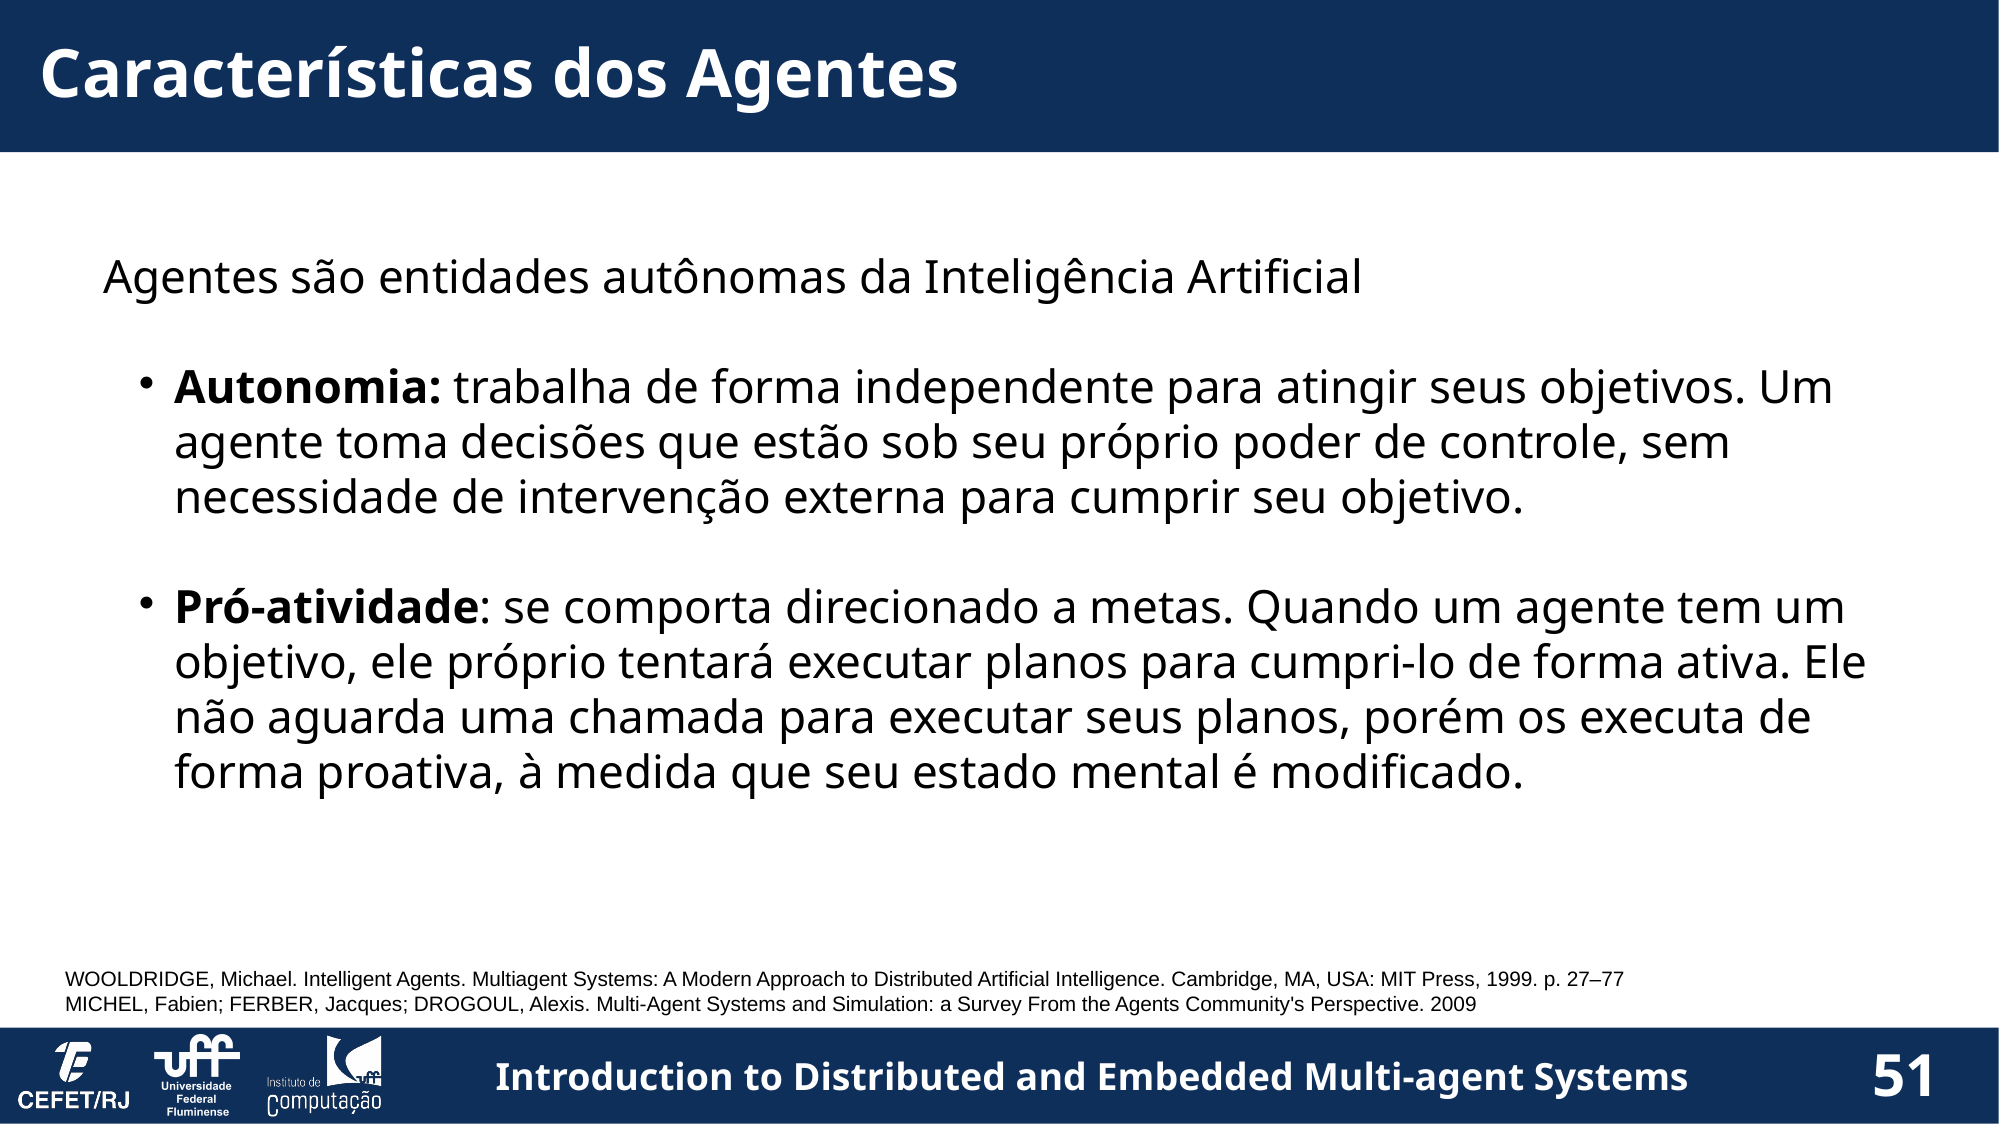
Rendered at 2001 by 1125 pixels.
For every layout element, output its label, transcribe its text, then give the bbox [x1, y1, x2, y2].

picture [153, 1033, 241, 1121]
text_box WOOLDRIDGE, Michael. Intelligent Agents. Multiagent Systems: A Modern Approach to Distributed Artificial Intelligence. Cambridge, MA, USA: MIT Press, 1999. p. 27–77 MICHEL, Fabien; FERBER, Jacques; DROGOUL, Alexis. Multi-Agent Systems and Simulation: a Survey From the Agents Community's Perspective. 2009 [50, 958, 1969, 1024]
picture [265, 1033, 383, 1117]
text_box Características dos Agentes [25, 23, 1999, 119]
text_box Agentes são entidades autônomas da Inteligência Artificial Autonomia: trabalha de forma independente para atingir seus objetivos. Um agente toma decisões que estão sob seu próprio poder de controle, sem necessidade de intervenção externa para cumprir seu objetivo. Pró-atividade: se comporta direcionado a metas. Quando um agente tem um objetivo, ele próprio tentará executar planos para cumpri-lo de forma ativa. Ele não aguarda uma chamada para executar seus planos, porém os executa de forma proativa, à medida que seu estado mental é modificado. [88, 240, 1949, 806]
picture [18, 1021, 129, 1125]
